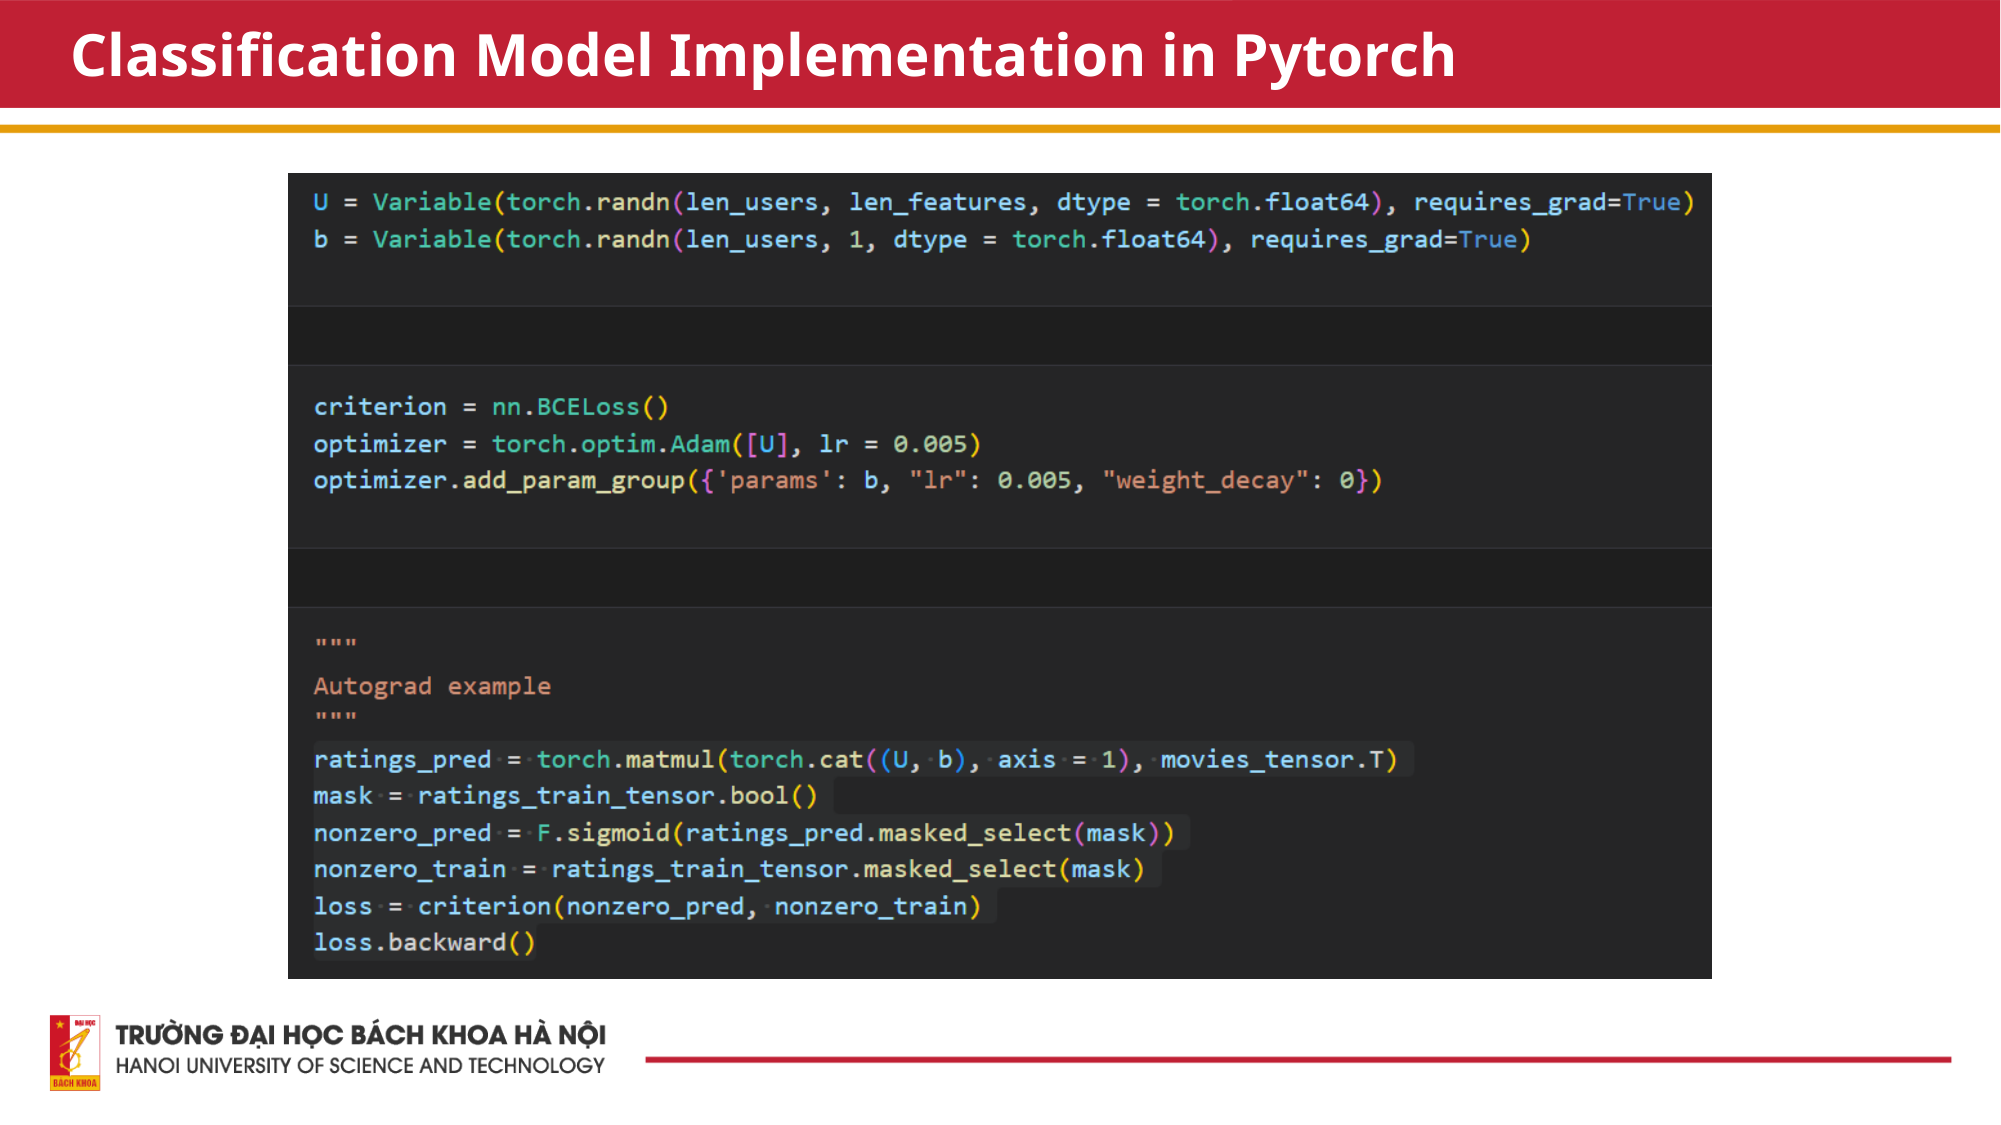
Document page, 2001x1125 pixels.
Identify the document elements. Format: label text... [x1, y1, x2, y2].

picture [288, 173, 1712, 979]
title Classification Model Implementation in Pytorch [55, 18, 1945, 91]
